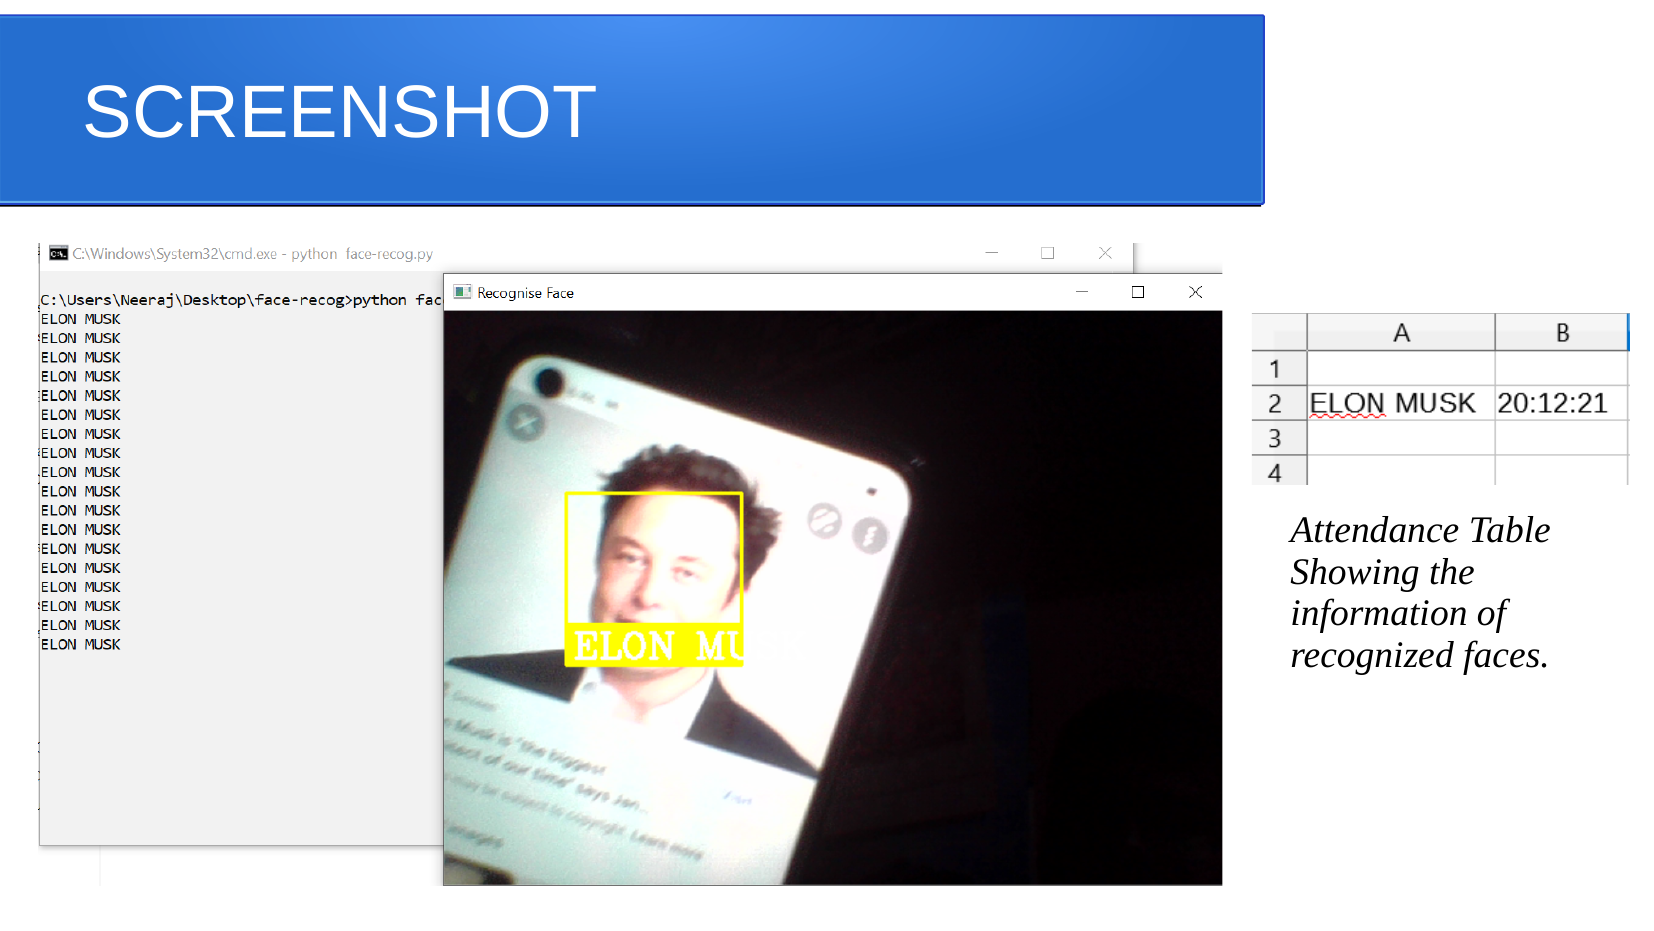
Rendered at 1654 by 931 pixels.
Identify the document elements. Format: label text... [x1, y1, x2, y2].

text_box Attendance Table Showing the information of recognized faces. [1275, 501, 1642, 727]
title SCREENSHOT [82, 35, 1235, 189]
picture [1251, 313, 1630, 485]
picture [29, 243, 1223, 886]
